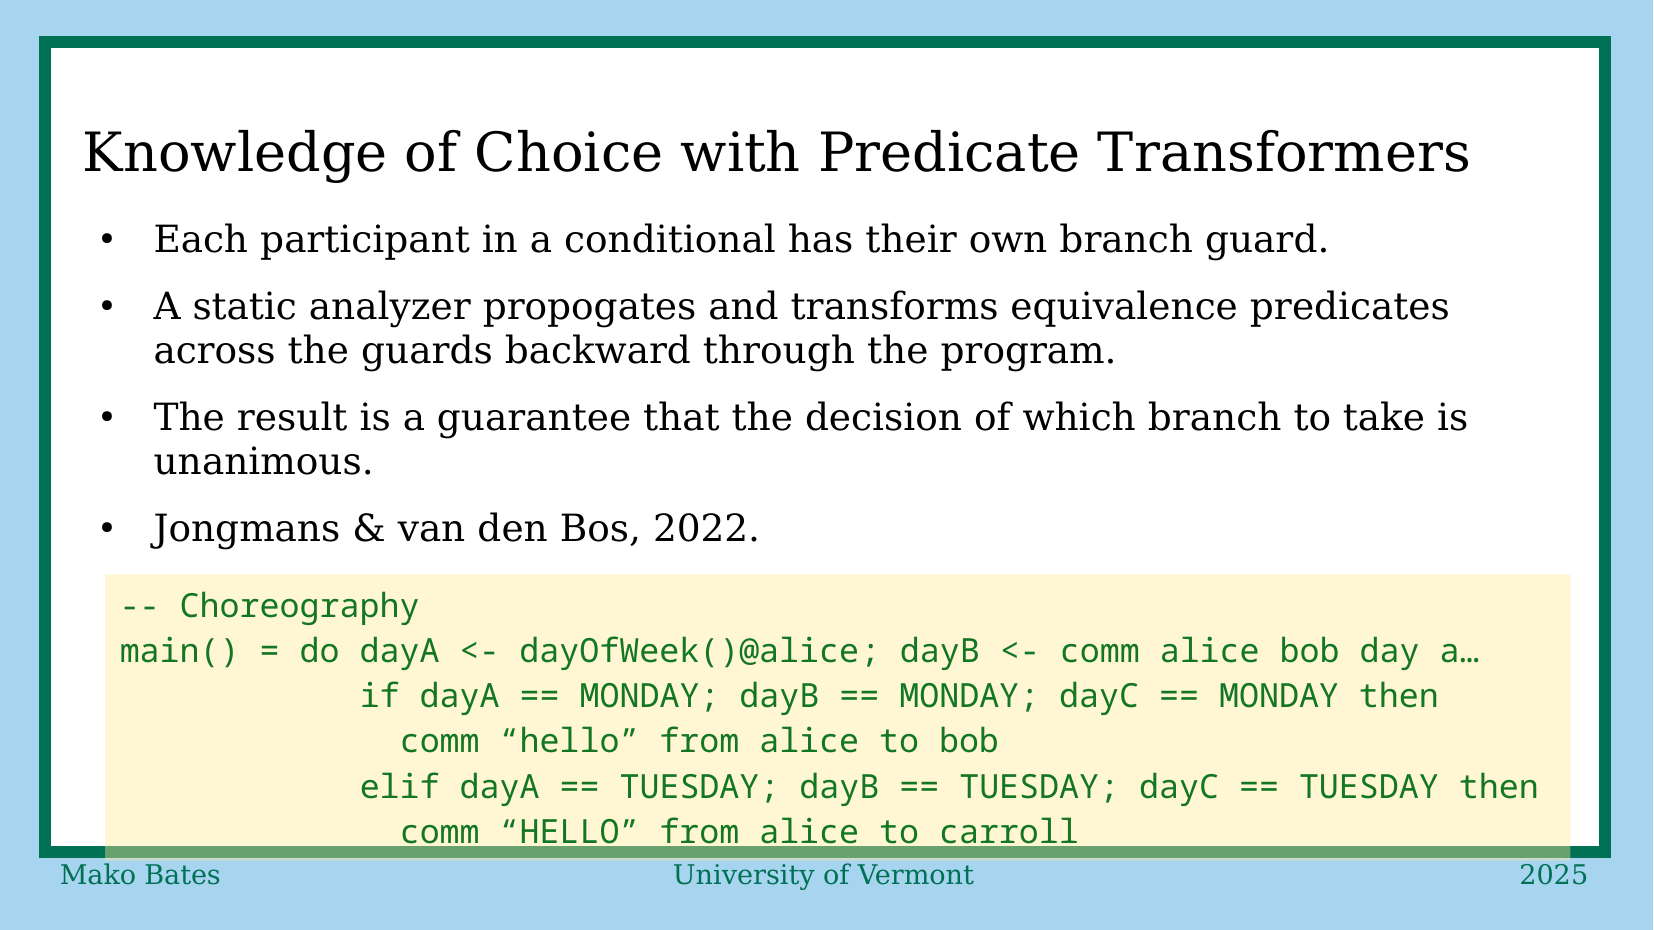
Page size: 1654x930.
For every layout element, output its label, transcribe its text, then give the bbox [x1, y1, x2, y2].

list Each participant in a conditional has their own branch guard. A static analyzer propogates and transforms equivalence predicates across the guards backward through the program. The result is a guarantee that the decision of which branch to take is unanimous. Jongmans & van den Bos, 2022. [82, 217, 1571, 777]
text_box -- Choreography main() = do dayA <- dayOfWeek()@alice; dayB <- comm alice bob day a… if dayA == MONDAY; dayB == MONDAY; dayC == MONDAY then comm “hello” from alice to bob elif dayA == TUESDAY; dayB == TUESDAY; dayC == TUESDAY then comm “HELLO” from alice to carroll [105, 574, 1571, 823]
text_box [687, 864, 691, 877]
title Knowledge of Choice with Predicate Transformers [82, 101, 1571, 205]
